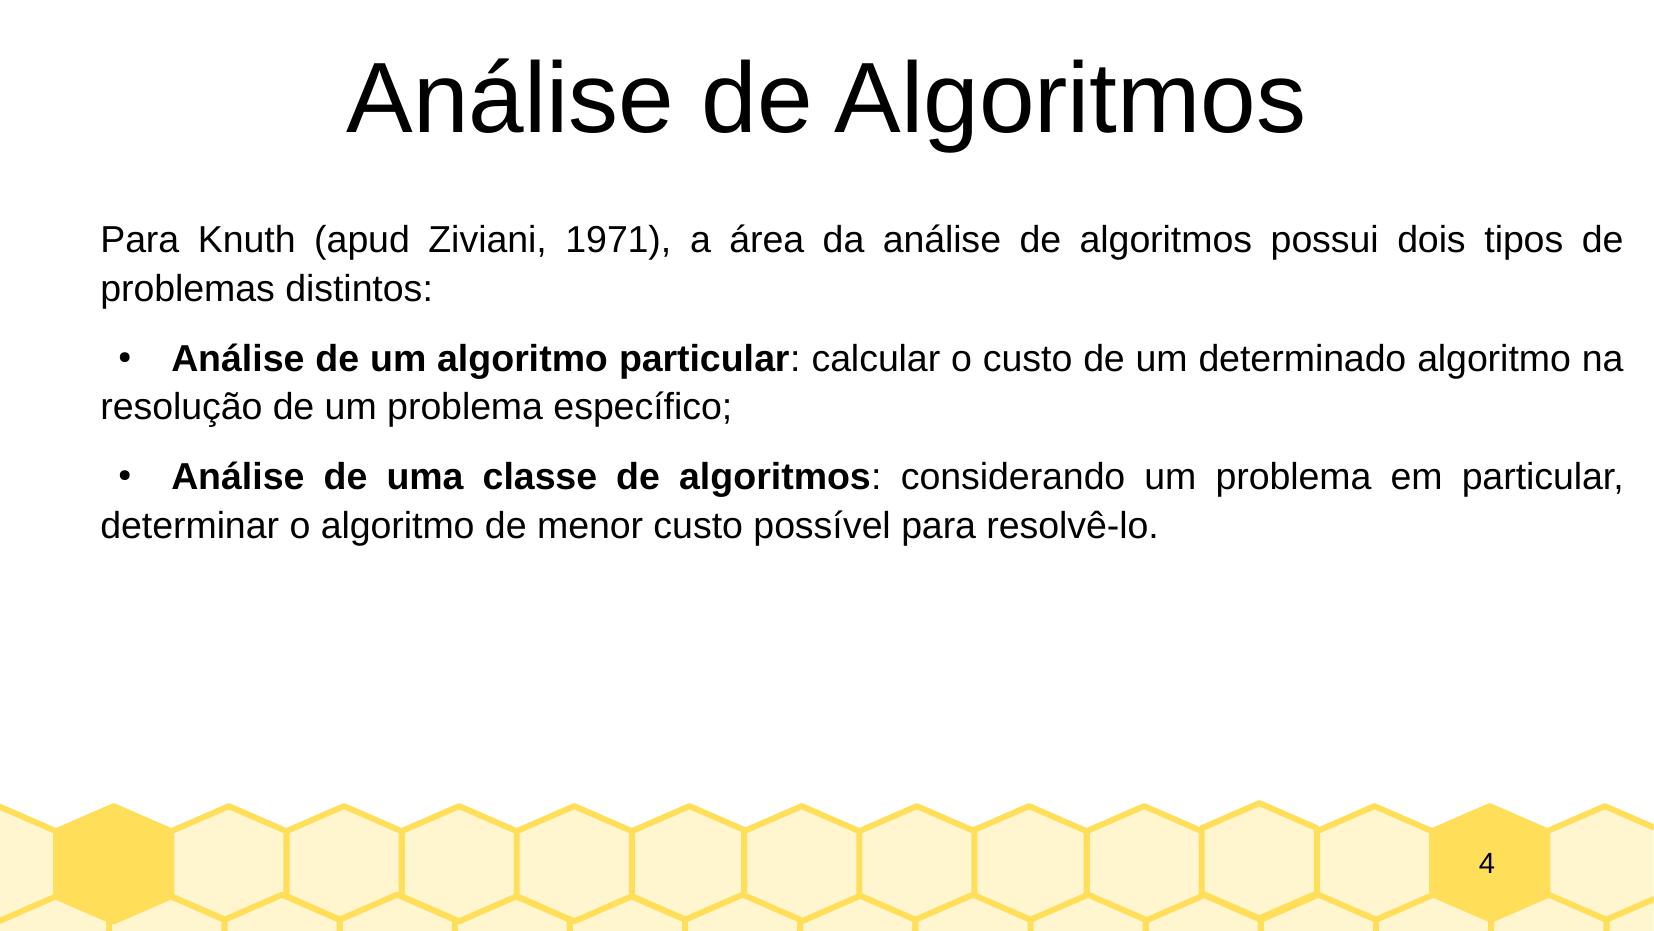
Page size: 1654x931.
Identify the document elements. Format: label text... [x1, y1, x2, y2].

list Para Knuth (apud Ziviani, 1971), a área da análise de algoritmos possui dois tipos de problemas distintos: Análise de um algoritmo particular: calcular o custo de um determinado algoritmo na resolução de um problema específico; Análise de uma classe de algoritmos: considerando um problema em particular, determinar o algoritmo de menor custo possível para resolvê-lo. [29, 212, 1625, 745]
title Análise de Algoritmos [29, 23, 1625, 172]
